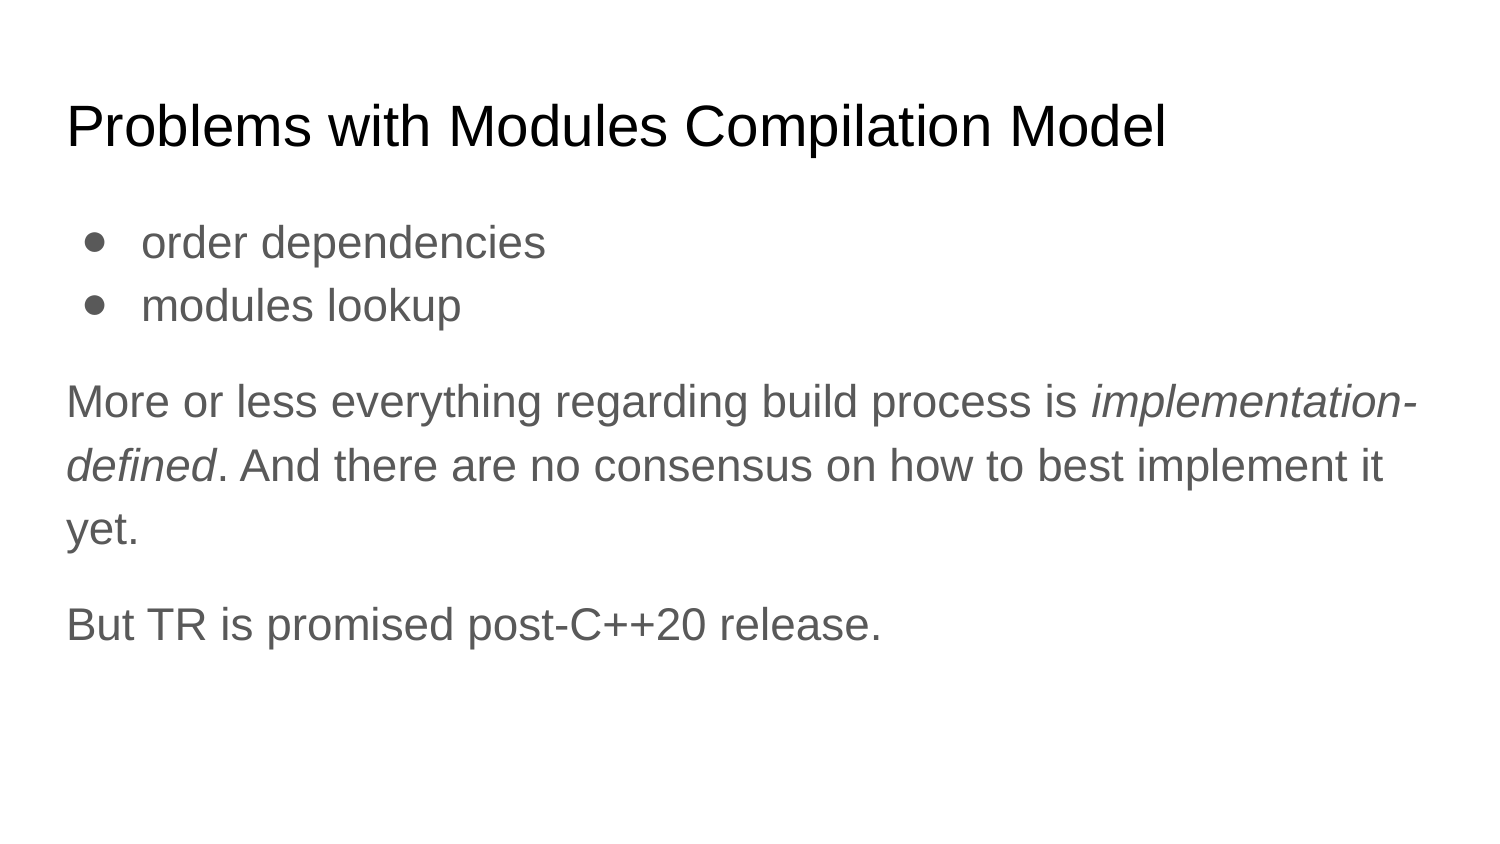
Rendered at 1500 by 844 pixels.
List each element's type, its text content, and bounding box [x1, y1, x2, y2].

title Problems with Modules Compilation Model [51, 72, 1449, 167]
list order dependencies modules lookup More or less everything regarding build process is implementation-defined. And there are no consensus on how to best implement it yet. But TR is promised post-C++20 release. [51, 189, 1449, 750]
